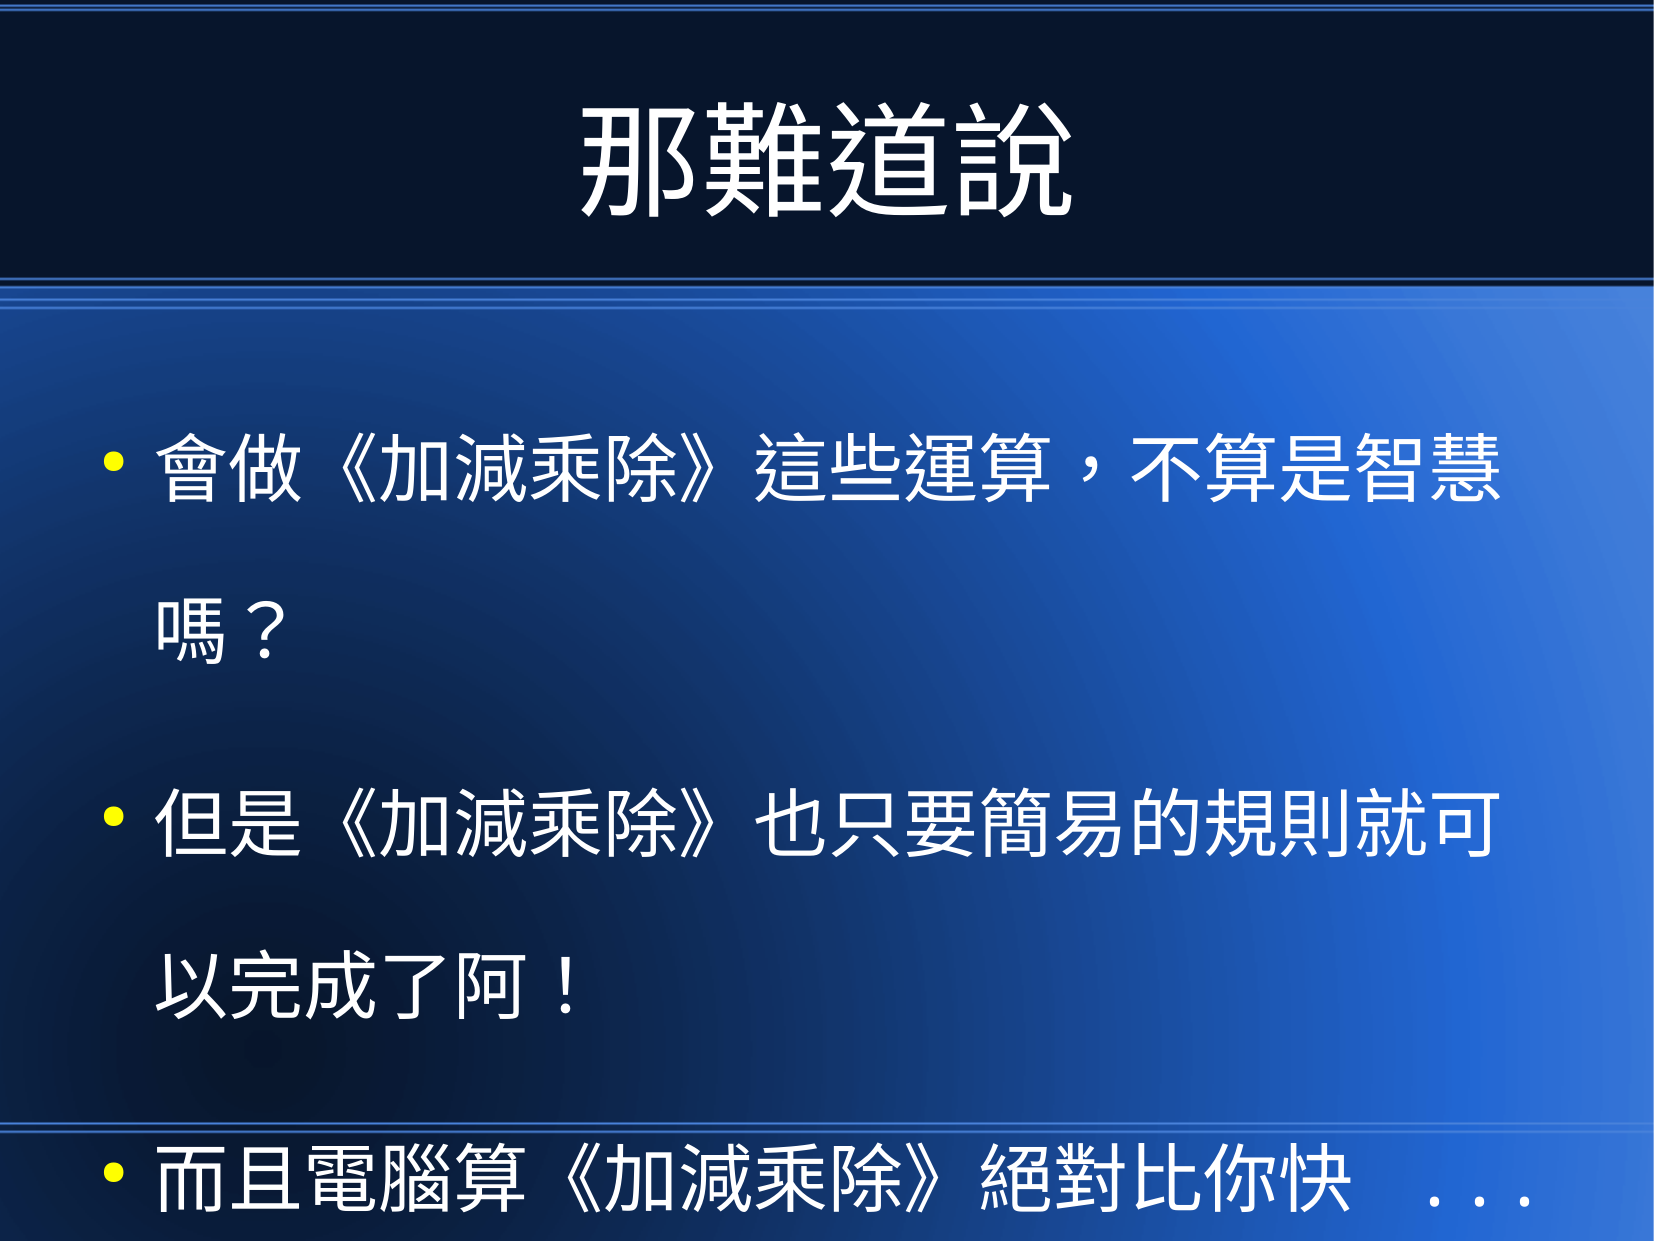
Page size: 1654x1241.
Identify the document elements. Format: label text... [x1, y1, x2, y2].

title 那難道說 [82, 49, 1571, 257]
picture [0, 0, 1654, 1241]
list 會做《加減乘除》這些運算，不算是智慧嗎？ 但是《加減乘除》也只要簡易的規則就可以完成了阿！ 而且電腦算《加減乘除》絕對比你快 ... [82, 355, 1571, 1241]
